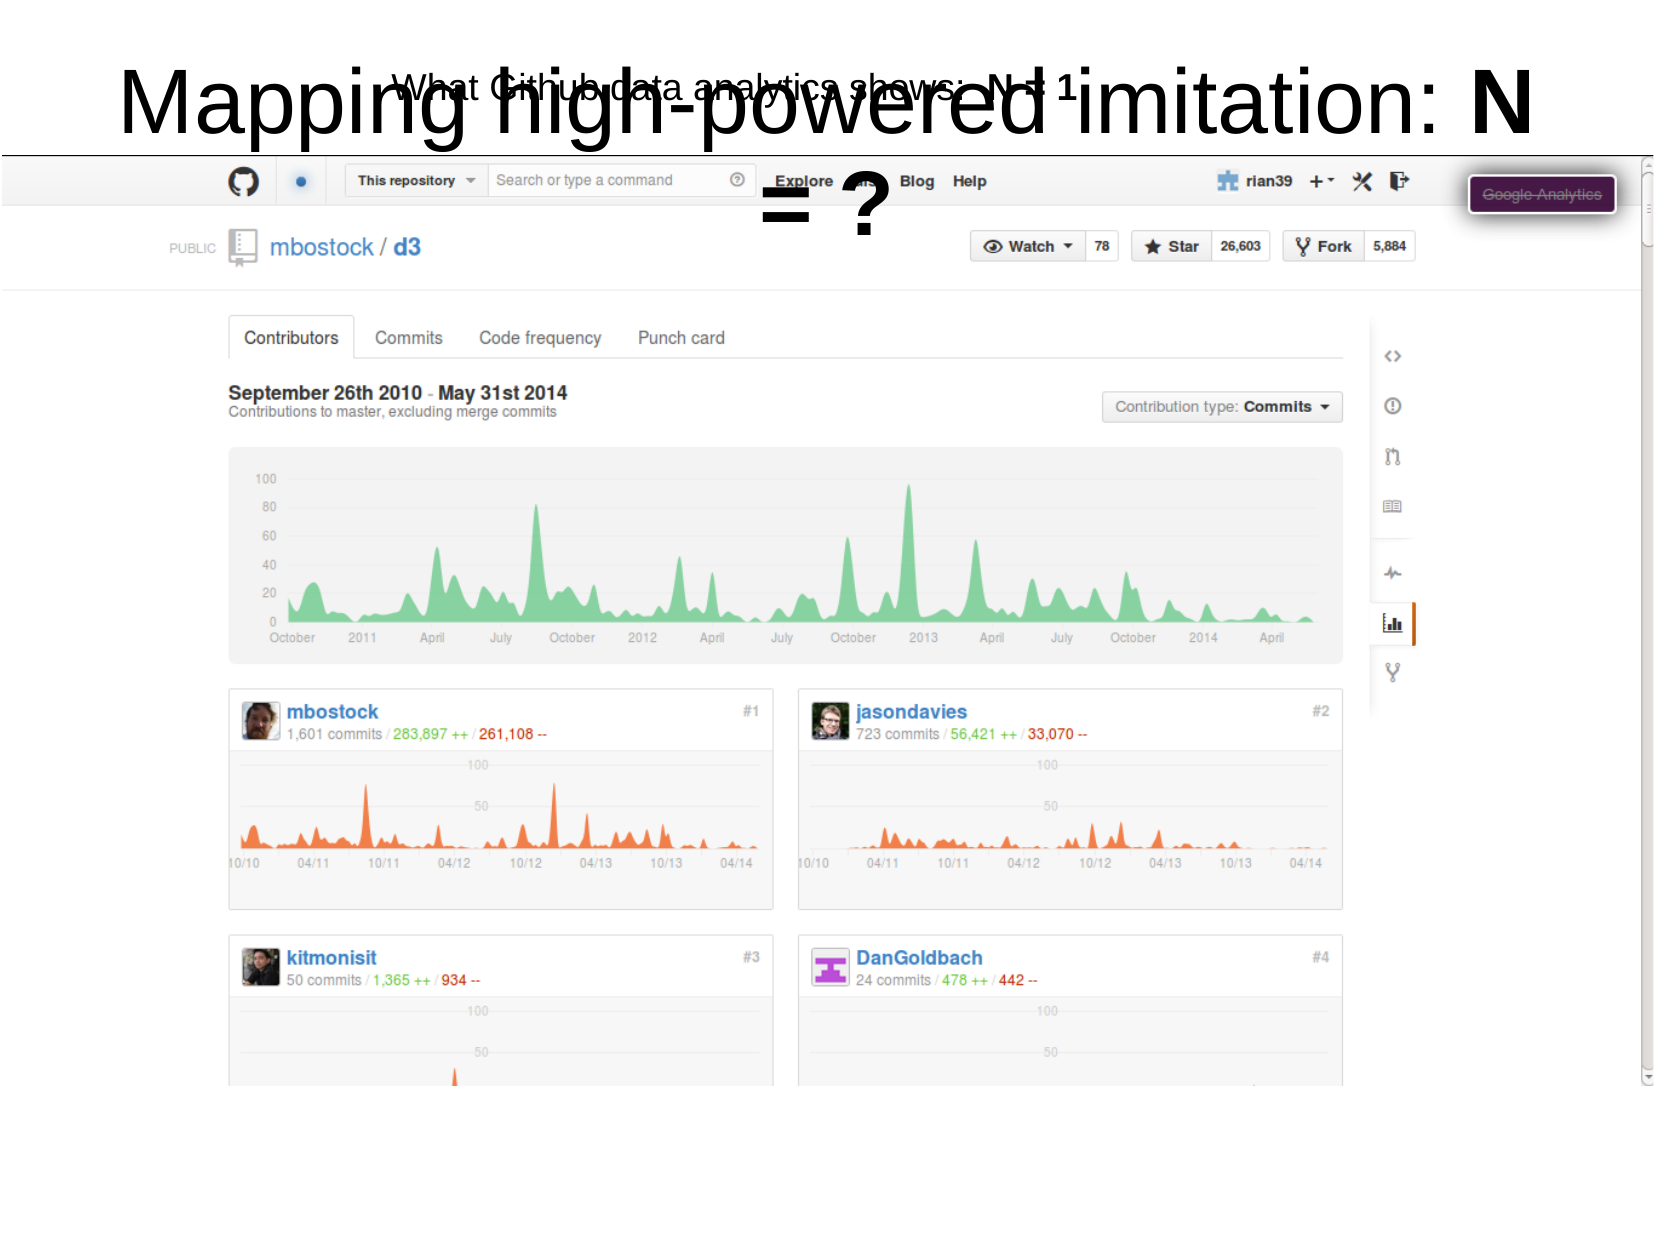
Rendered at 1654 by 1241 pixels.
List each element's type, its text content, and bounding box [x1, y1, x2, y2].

title Mapping high-powered imitation: N = ? [82, 49, 1571, 257]
picture [2, 155, 1654, 1086]
